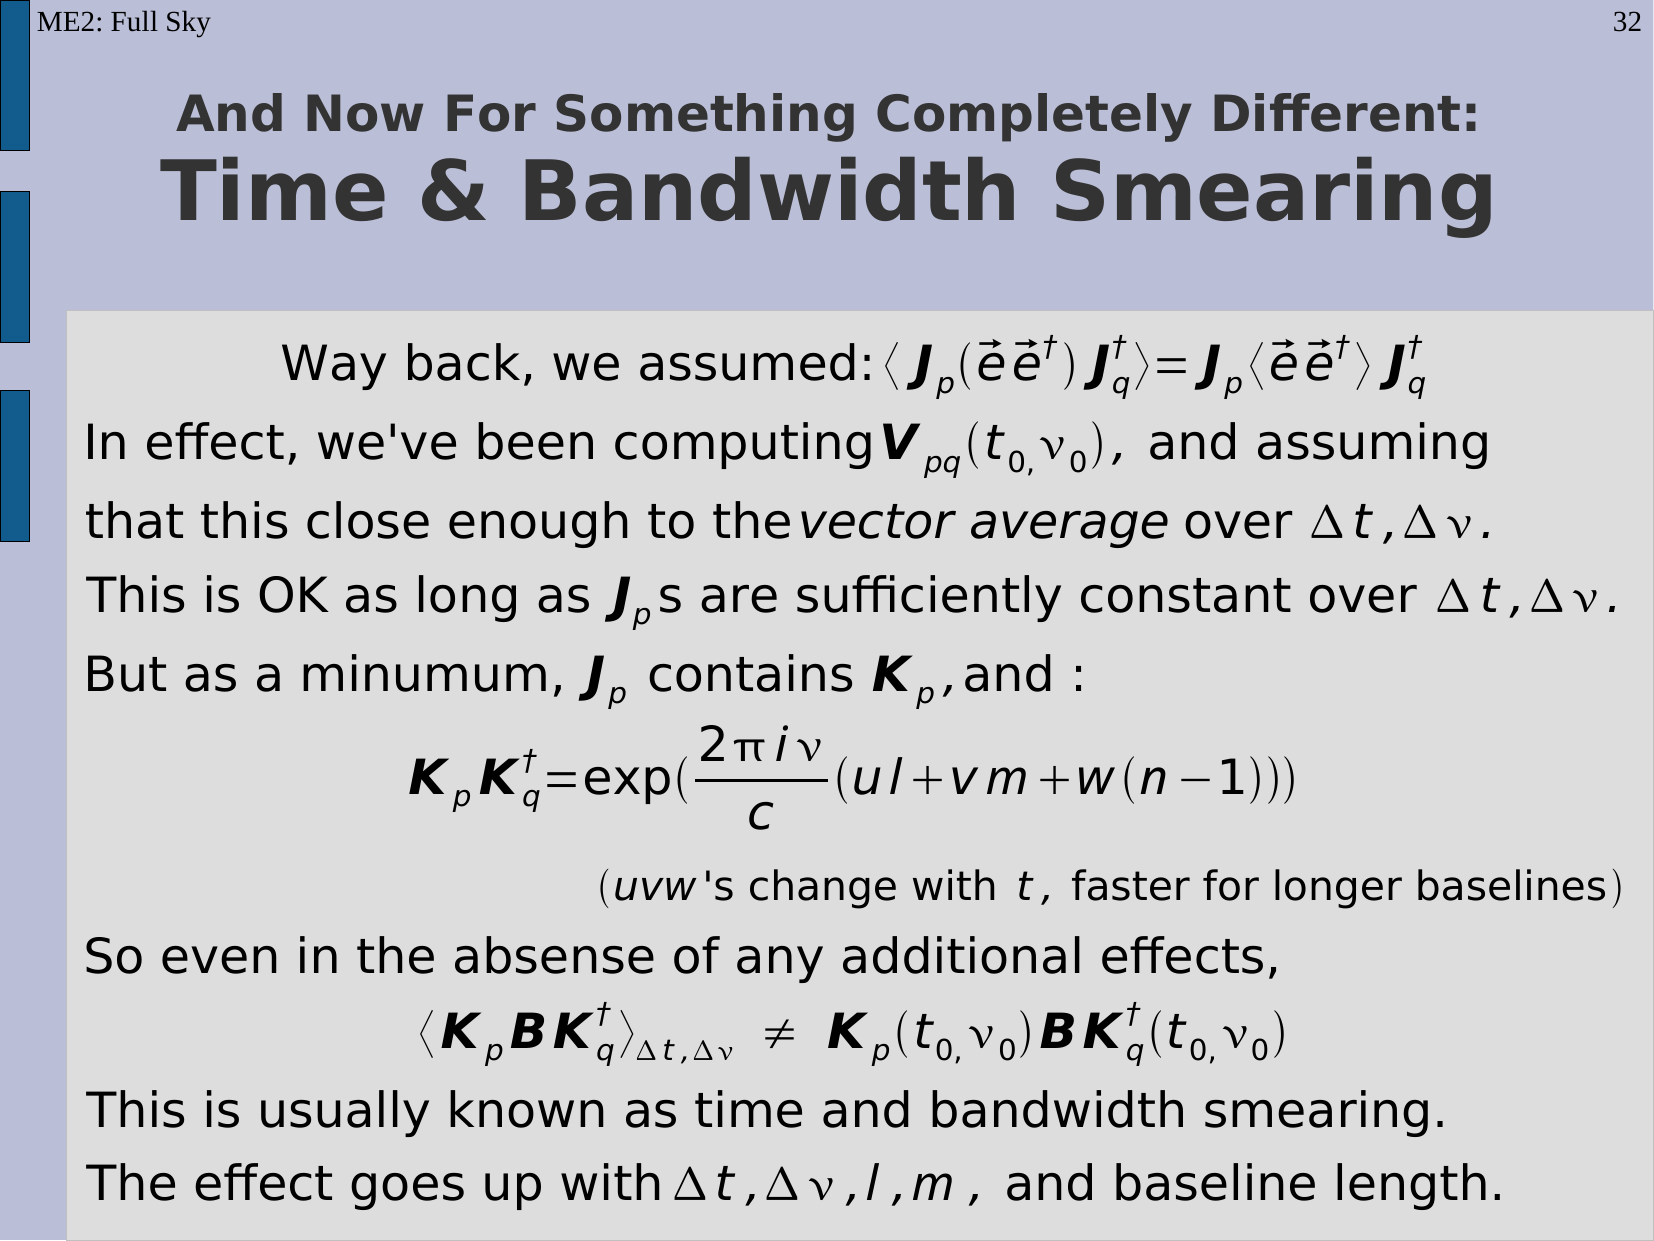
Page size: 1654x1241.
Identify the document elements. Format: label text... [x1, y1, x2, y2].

chart [77, 324, 1629, 1215]
title And Now For Something Completely Different: Time & Bandwidth Smearing [123, 59, 1536, 267]
